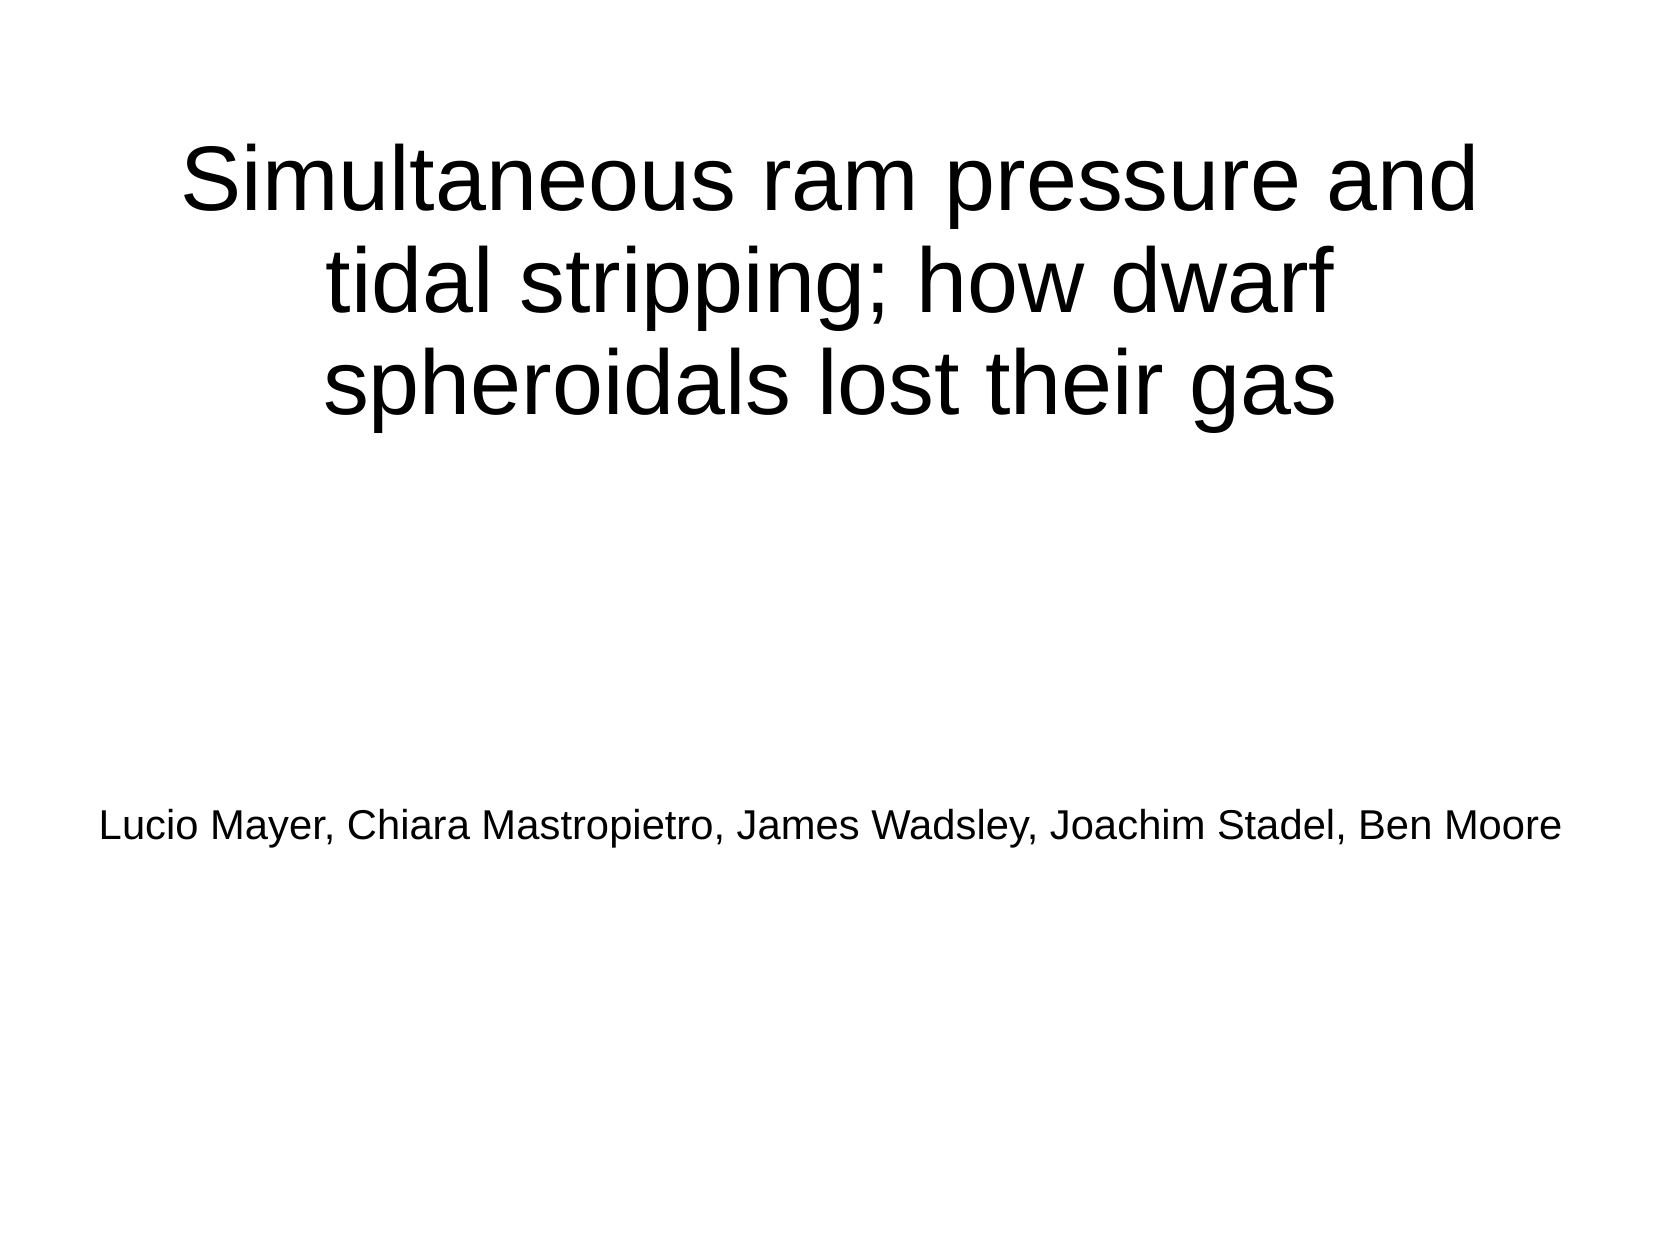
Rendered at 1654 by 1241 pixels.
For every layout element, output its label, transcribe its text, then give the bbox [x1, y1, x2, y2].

subtitle Lucio Mayer, Chiara Mastropietro, James Wadsley, Joachim Stadel, Ben Moore [86, 465, 1576, 1185]
title Simultaneous ram pressure and tidal stripping; how dwarf spheroidals lost their gas [86, 126, 1576, 436]
